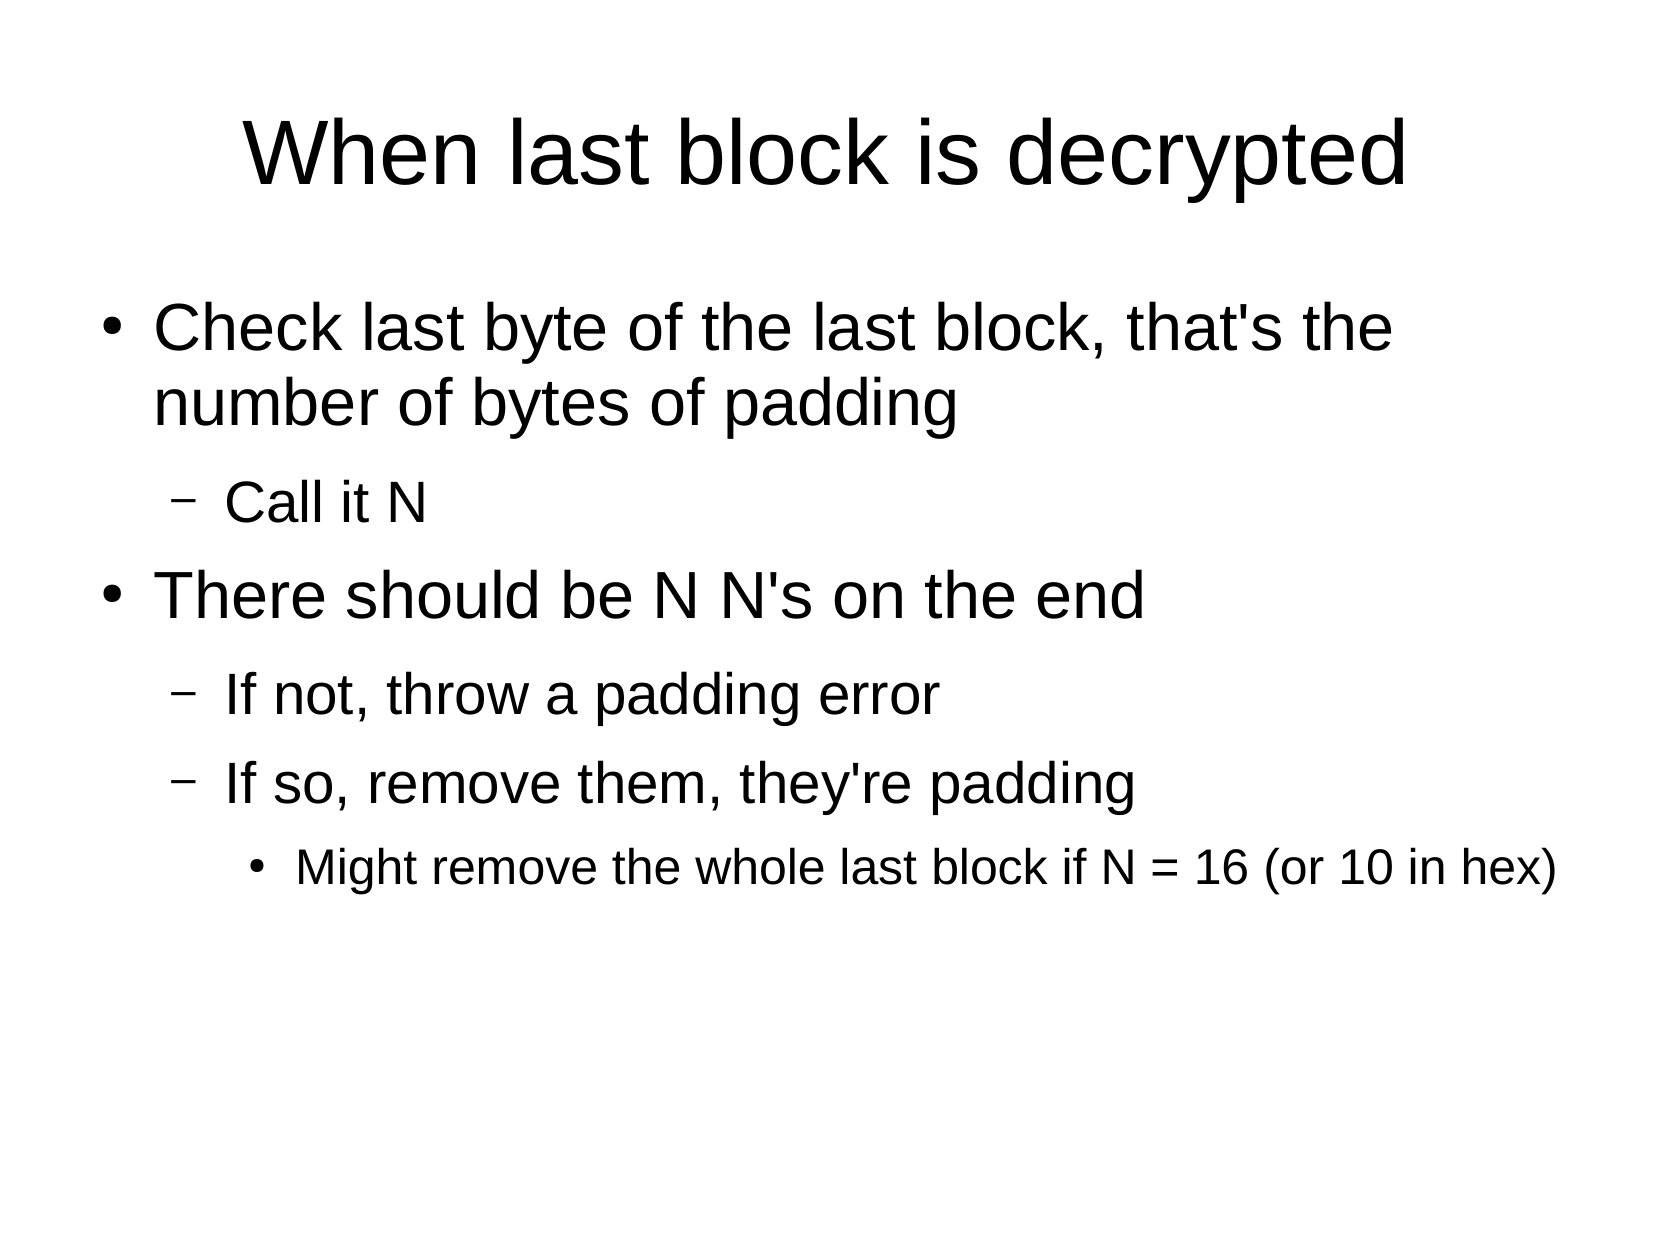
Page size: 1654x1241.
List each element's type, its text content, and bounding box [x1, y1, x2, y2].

title When last block is decrypted [82, 49, 1571, 257]
list Check last byte of the last block, that's the number of bytes of padding Call it N There should be N N's on the end If not, throw a padding error If so, remove them, they're padding Might remove the whole last block if N = 16 (or 10 in hex) [82, 290, 1571, 1010]
